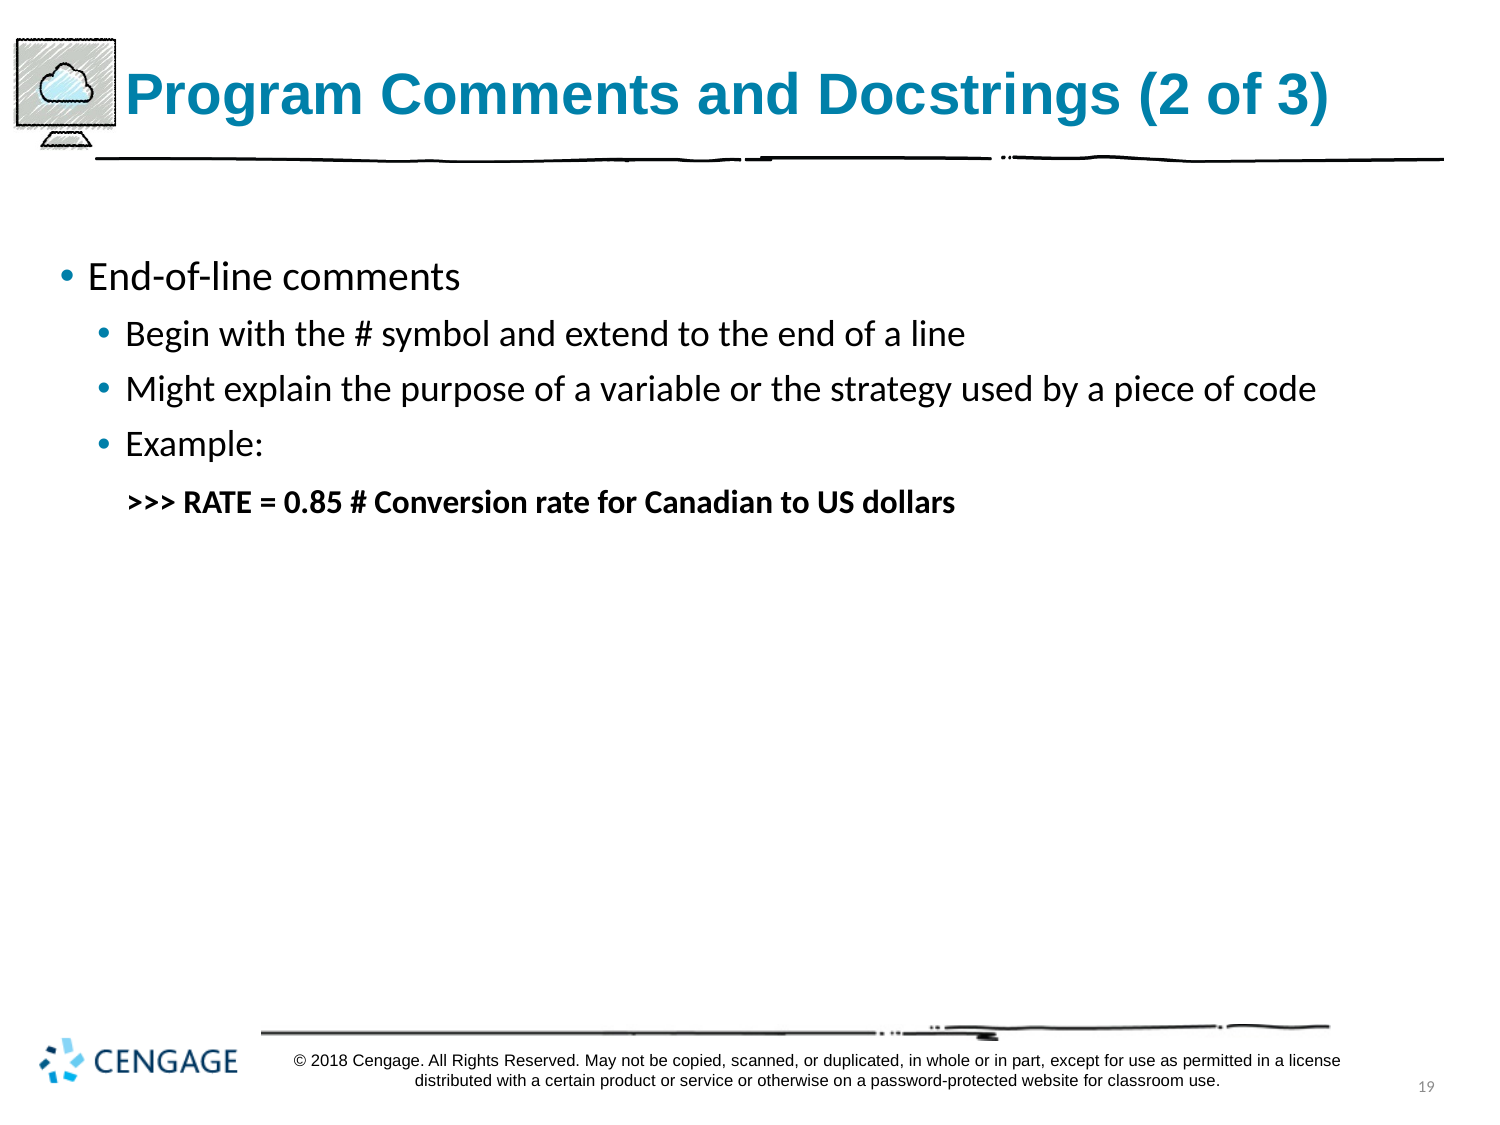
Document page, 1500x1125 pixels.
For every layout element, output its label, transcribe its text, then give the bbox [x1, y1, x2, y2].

picture [261, 1024, 1331, 1041]
list >>> RATE = 0.85 # Conversion rate for Canadian to US dollars [126, 483, 1039, 523]
picture [154, 155, 1444, 163]
list End-of-line comments Begin with the # symbol and extend to the end of a line Might explain the purpose of a variable or the strategy used by a piece of code Example: [59, 252, 1441, 468]
footer © 2018 Cengage. All Rights Reserved. May not be copied, scanned, or duplicated, in whole or in part, except for use as permitted in a license distributed with a certain product or service or otherwise on a password-protected website for classroom use. [262, 1050, 1375, 1091]
title Program Comments and Doc strings (2 of 3) [125, 55, 1442, 127]
picture [13, 36, 117, 151]
picture [19, 1024, 250, 1096]
